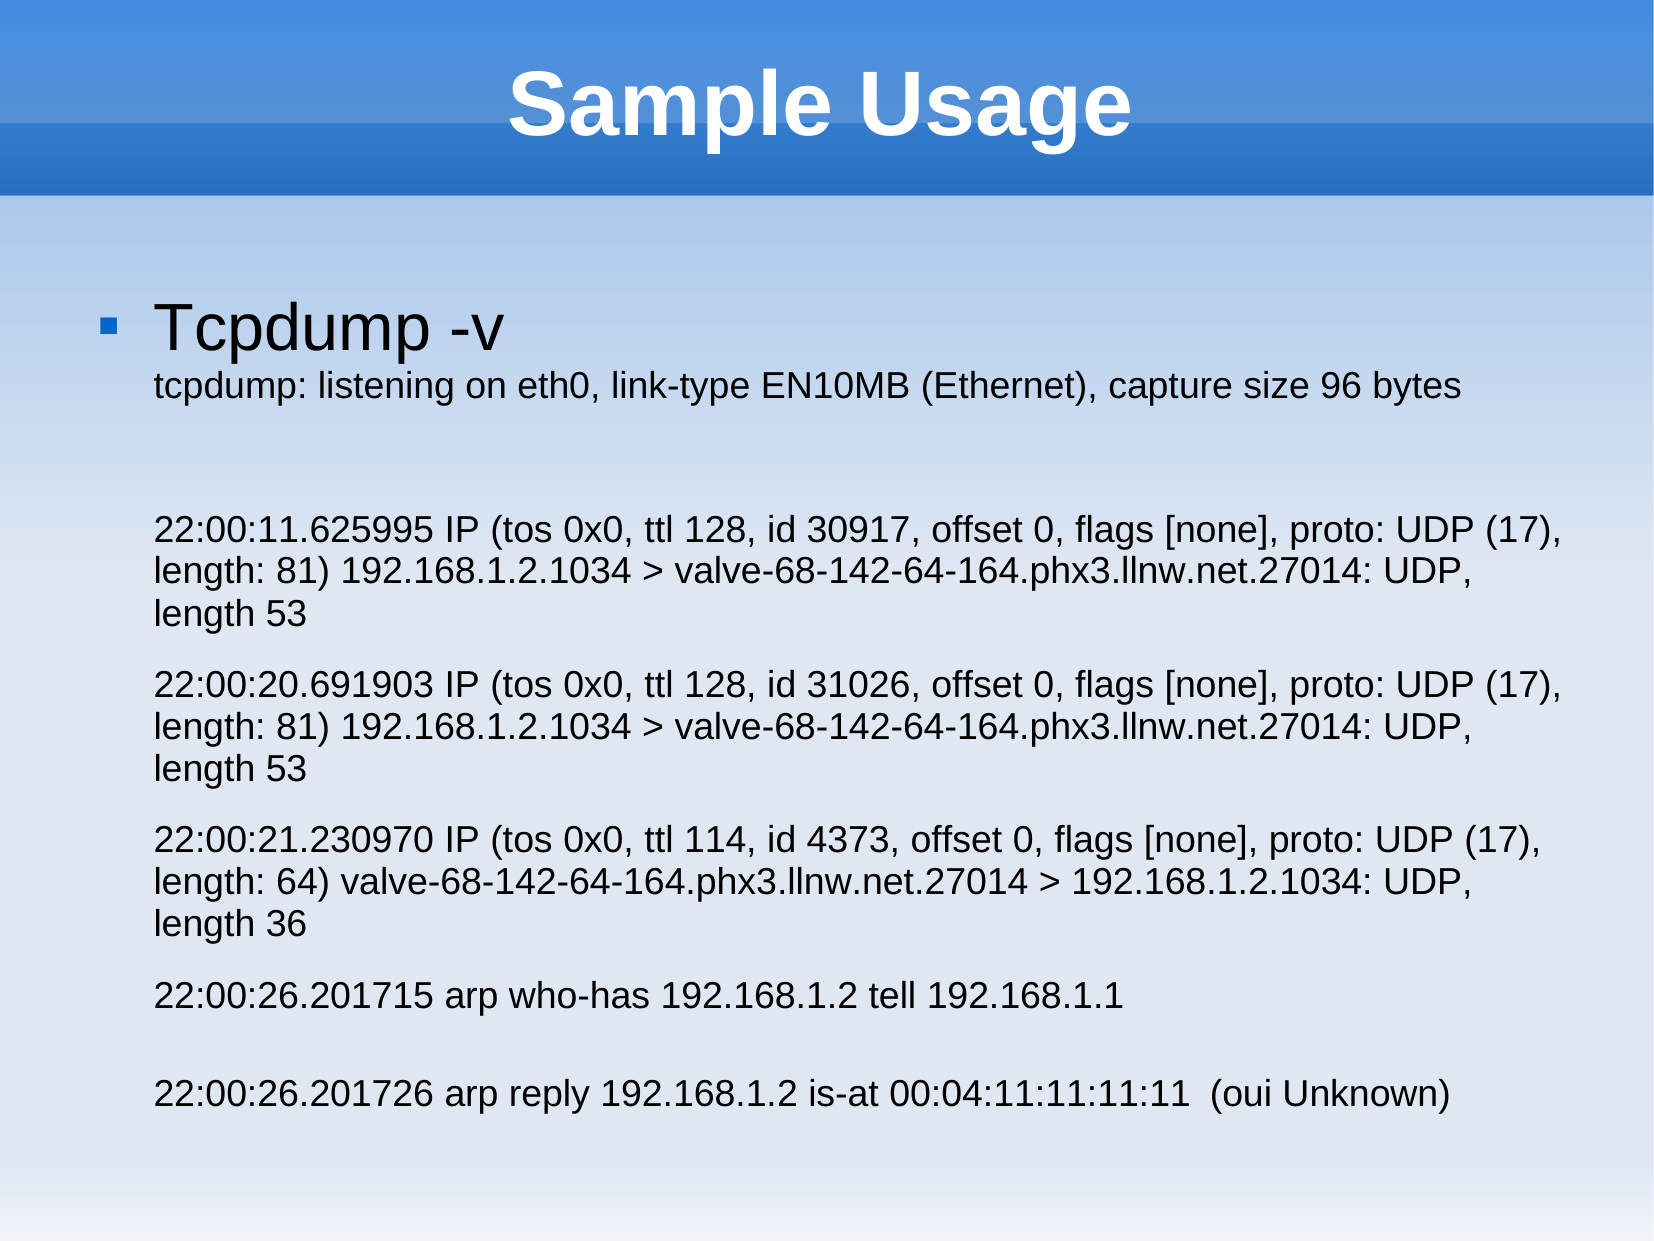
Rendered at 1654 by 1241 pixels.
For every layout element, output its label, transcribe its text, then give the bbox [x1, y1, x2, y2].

picture [0, 0, 1654, 1241]
title Sample Usage [76, 0, 1565, 208]
list Tcpdump -v tcpdump: listening on eth0, link-type EN10MB (Ethernet), capture size 96 bytes 22:00:11.625995 IP (tos 0x0, ttl 128, id 30917, offset 0, flags [none], proto: UDP (17), length: 81) 192.168.1.2.1034 > valve-68-142-64-164.phx3.llnw.net.27014: UDP, length 53 22:00:20.691903 IP (tos 0x0, ttl 128, id 31026, offset 0, flags [none], proto: UDP (17), length: 81) 192.168.1.2.1034 > valve-68-142-64-164.phx3.llnw.net.27014: UDP, length 53 22:00:21.230970 IP (tos 0x0, ttl 114, id 4373, offset 0, flags [none], proto: UDP (17), length: 64) valve-68-142-64-164.phx3.llnw.net.27014 > 192.168.1.2.1034: UDP, length 36 22:00:26.201715 arp who-has 192.168.1.2 tell 192.168.1.1 22:00:26.201726 arp reply 192.168.1.2 is-at 00:04:11:11:11:11 (oui Unknown) [82, 290, 1571, 1121]
